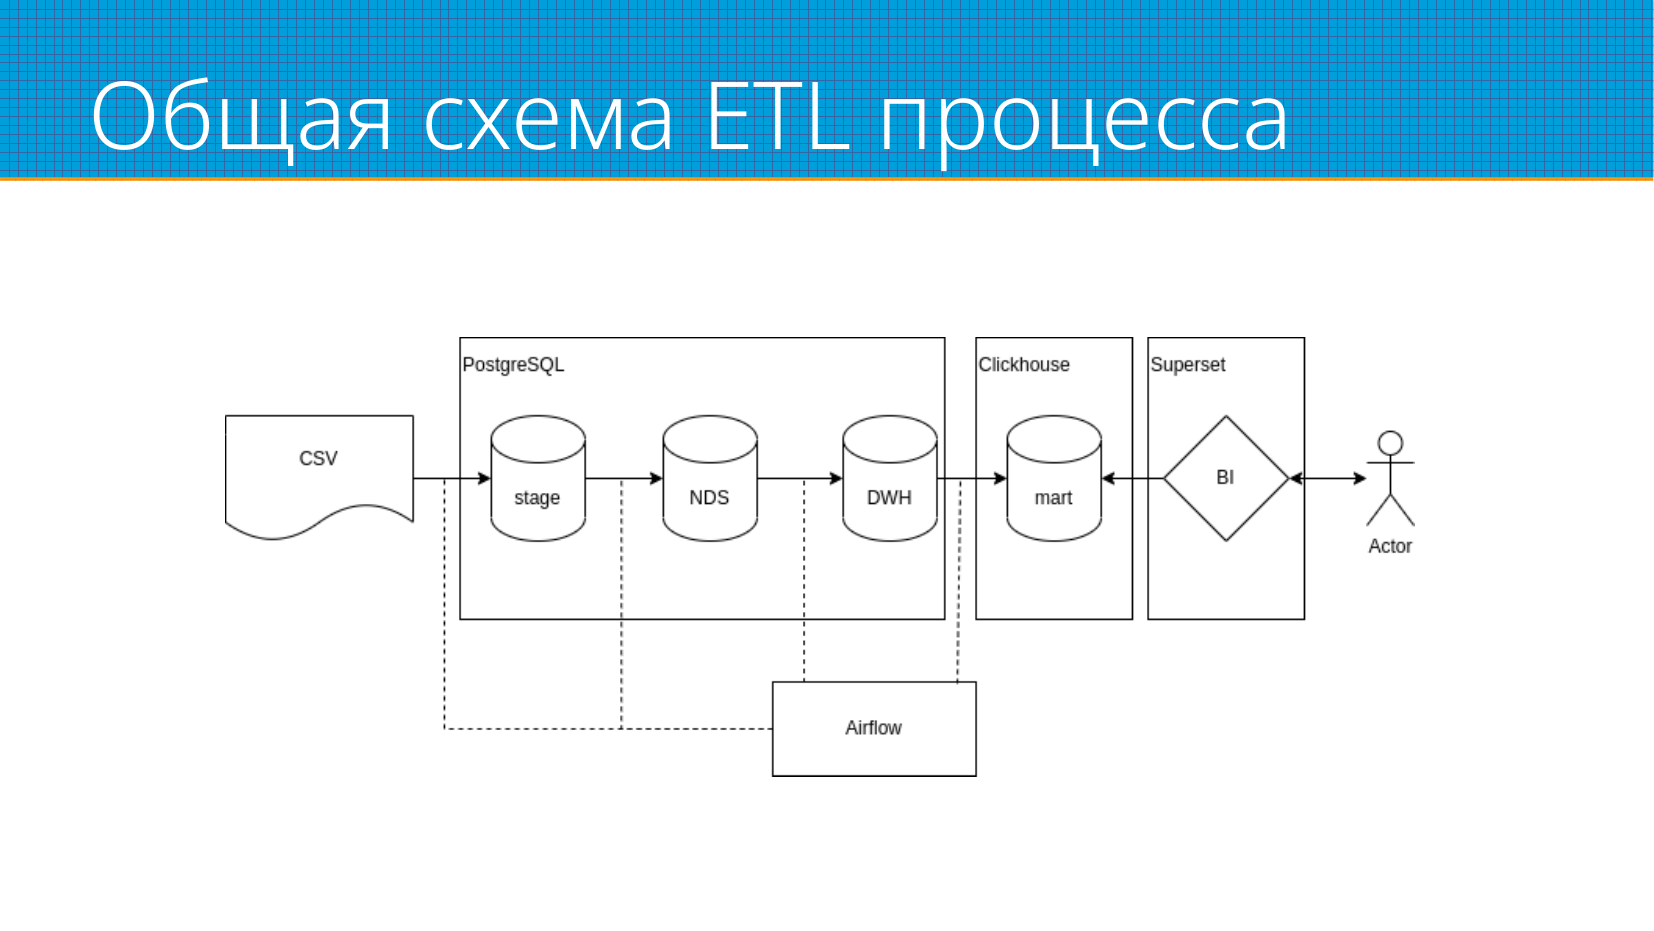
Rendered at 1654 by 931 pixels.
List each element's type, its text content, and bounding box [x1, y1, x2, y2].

title Общая схема ETL процесса [88, 14, 1565, 178]
picture [225, 337, 1415, 777]
